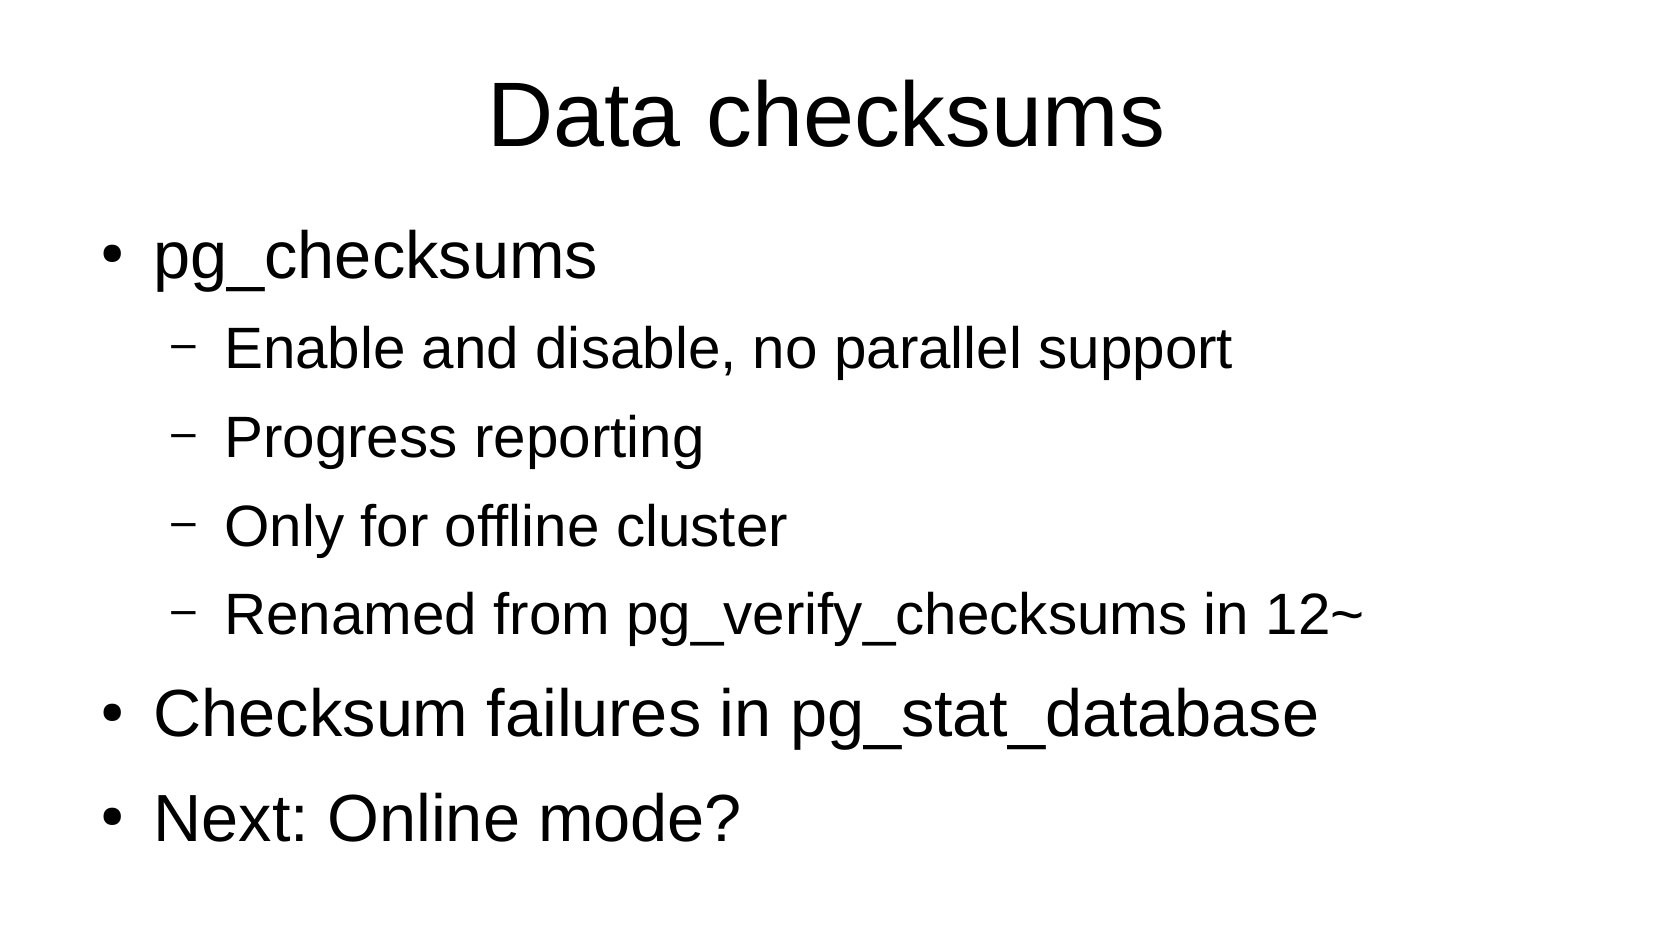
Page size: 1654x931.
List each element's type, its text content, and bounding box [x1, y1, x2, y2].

title Data checksums [82, 37, 1571, 193]
list pg_checksums Enable and disable, no parallel support Progress reporting Only for offline cluster Renamed from pg_verify_checksums in 12~ Checksum failures in pg_stat_database Next: Online mode? [82, 217, 1571, 871]
